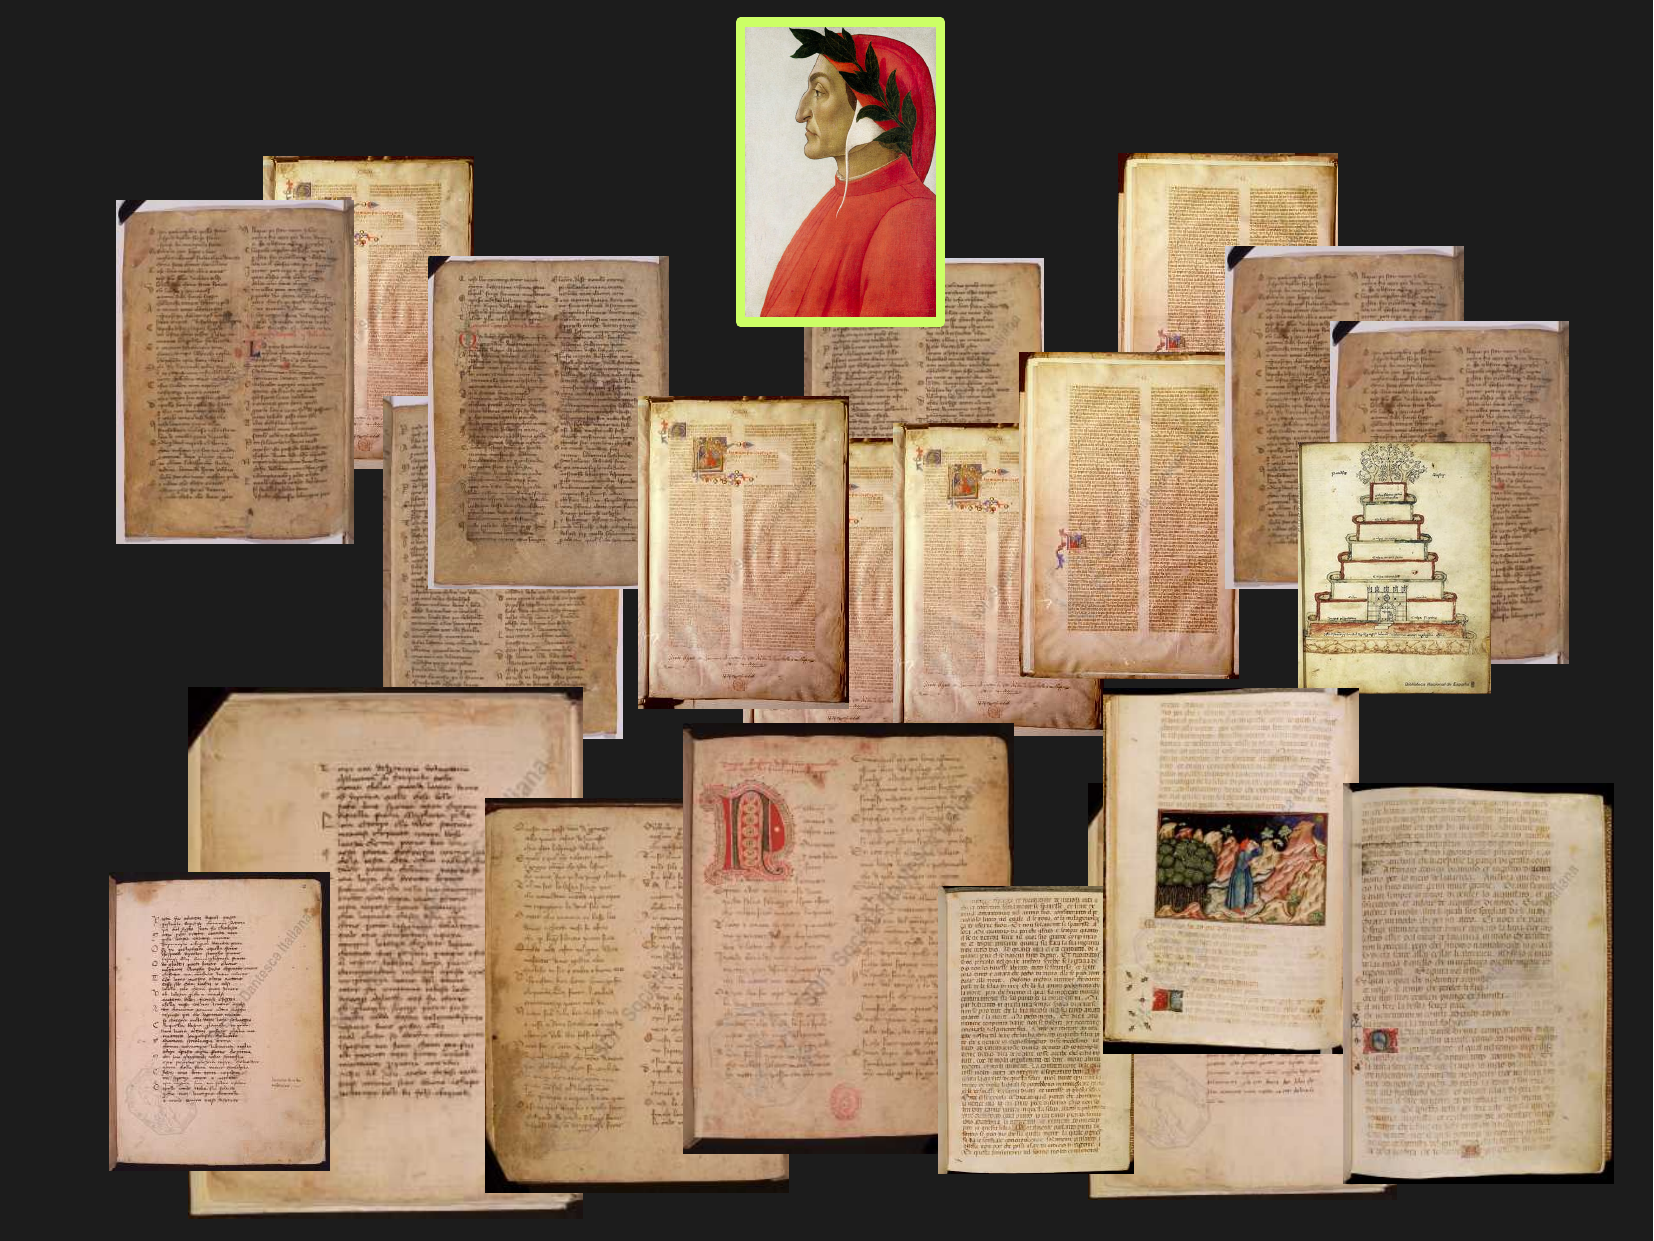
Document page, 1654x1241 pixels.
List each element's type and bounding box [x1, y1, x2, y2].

picture [109, 153, 1614, 1219]
picture [745, 26, 936, 318]
